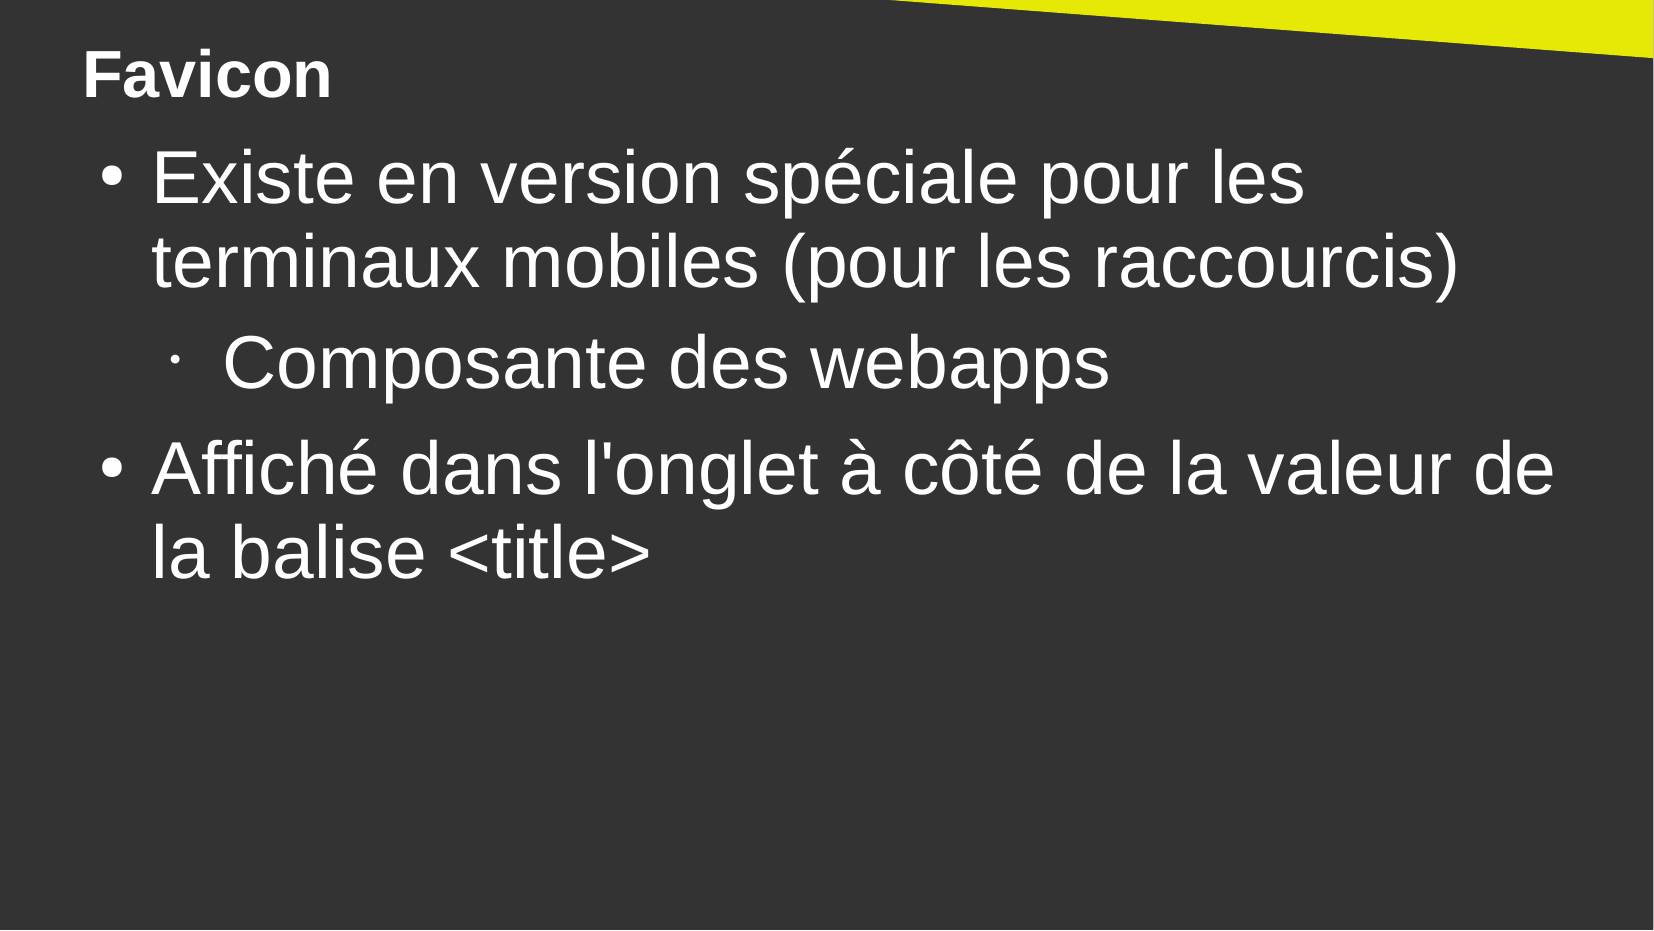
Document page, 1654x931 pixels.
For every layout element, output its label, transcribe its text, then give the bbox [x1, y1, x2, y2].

text_box [889, 0, 1654, 59]
title Favicon [82, 37, 1571, 114]
list Existe en version spéciale pour les terminaux mobiles (pour les raccourcis) Composante des webapps Affiché dans l'onglet à côté de la valeur de la balise <title> [80, 135, 1620, 603]
